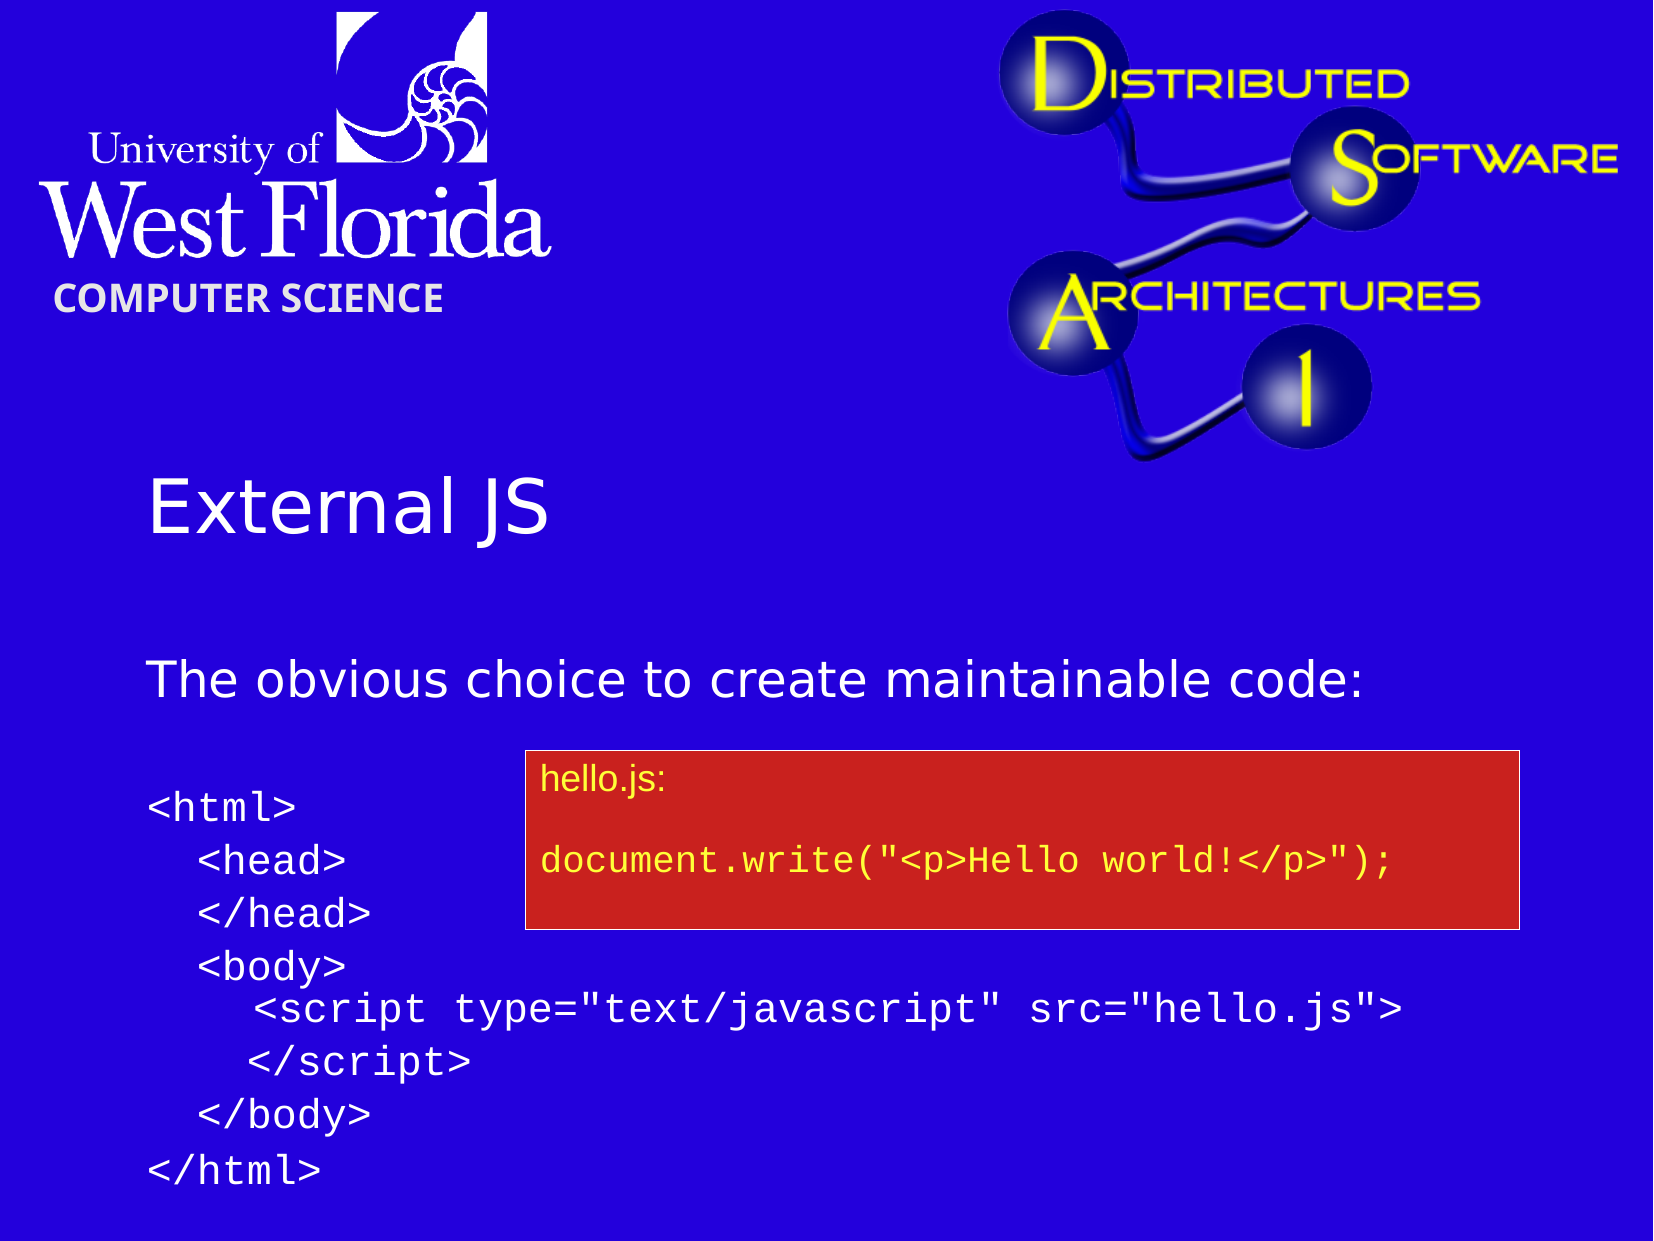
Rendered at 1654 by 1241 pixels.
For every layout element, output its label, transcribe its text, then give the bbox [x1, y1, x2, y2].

picture [910, 0, 1653, 506]
text_box External JS The obvious choice to create maintainable code: <html> <head> </head> <body> <script type="text/javascript" src="hello.js"> </script> </body> </html> [132, 457, 1501, 1205]
text_box hello.js: document.write("<p>Hello world!</p>"); [525, 750, 1520, 930]
picture [37, 0, 559, 262]
text_box COMPUTER SCIENCE [37, 262, 563, 325]
